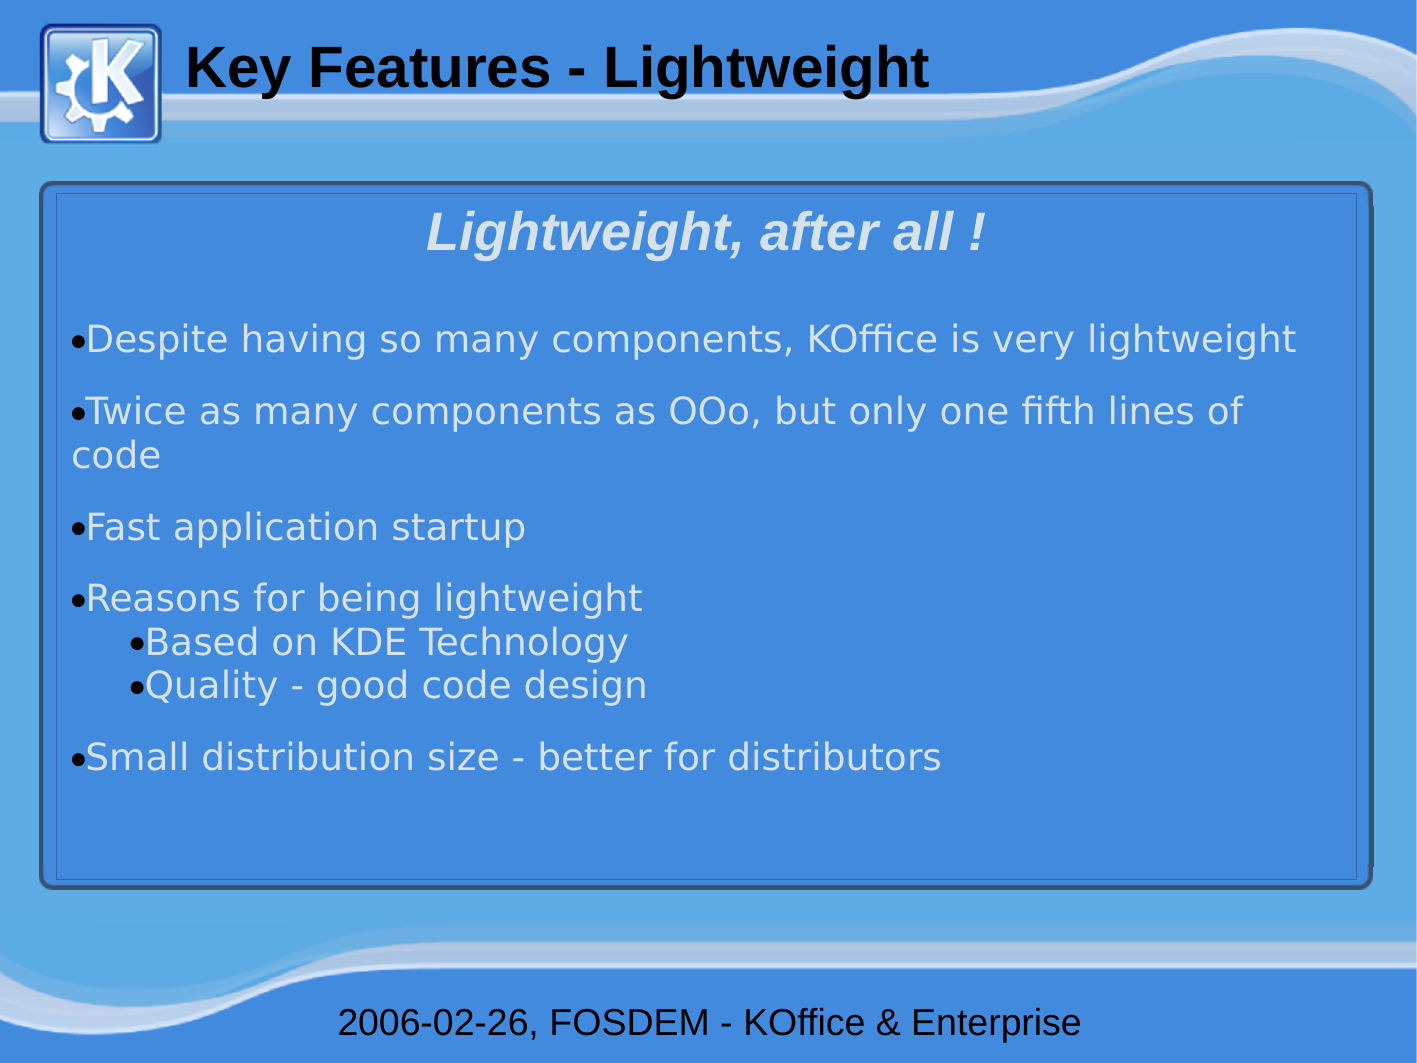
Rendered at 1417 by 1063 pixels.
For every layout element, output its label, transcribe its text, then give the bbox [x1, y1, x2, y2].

text_box Key Features - Lightweight [170, 27, 1110, 104]
picture [0, 0, 1417, 1063]
text_box Lightweight, after all ! Despite having so many components, KOffice is very lightweight Twice as many components as OOo, but only one fifth lines of code Fast application startup Reasons for being lightweight Based on KDE Technology Quality - good code design Small distribution size - better for distributors [56, 193, 1357, 880]
